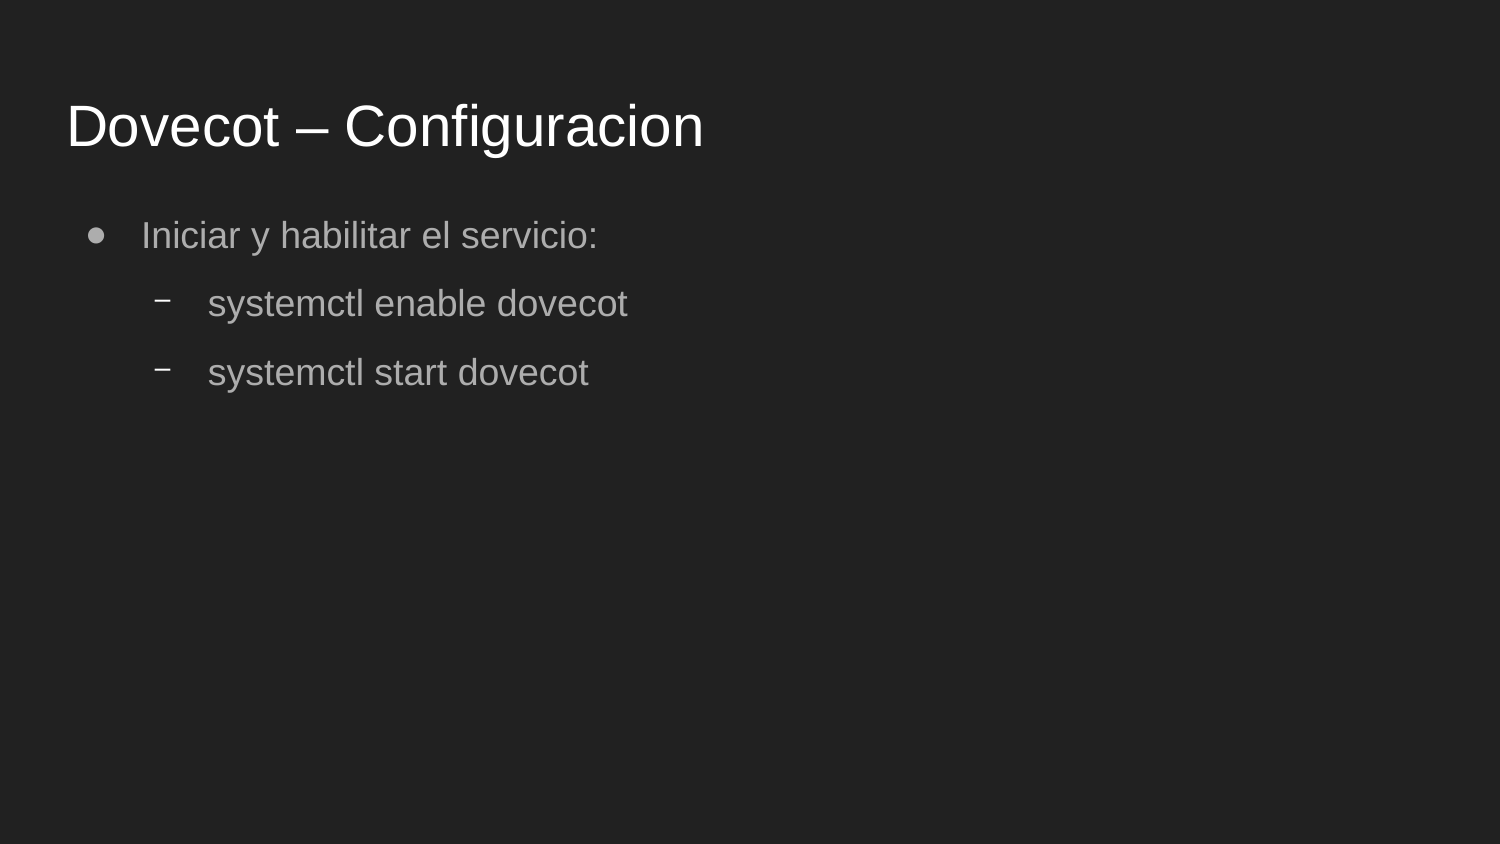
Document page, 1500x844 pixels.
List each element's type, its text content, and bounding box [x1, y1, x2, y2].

title Dovecot – Configuracion [51, 72, 1449, 167]
list Iniciar y habilitar el servicio: systemctl enable dovecot systemctl start dovecot [51, 189, 1456, 750]
